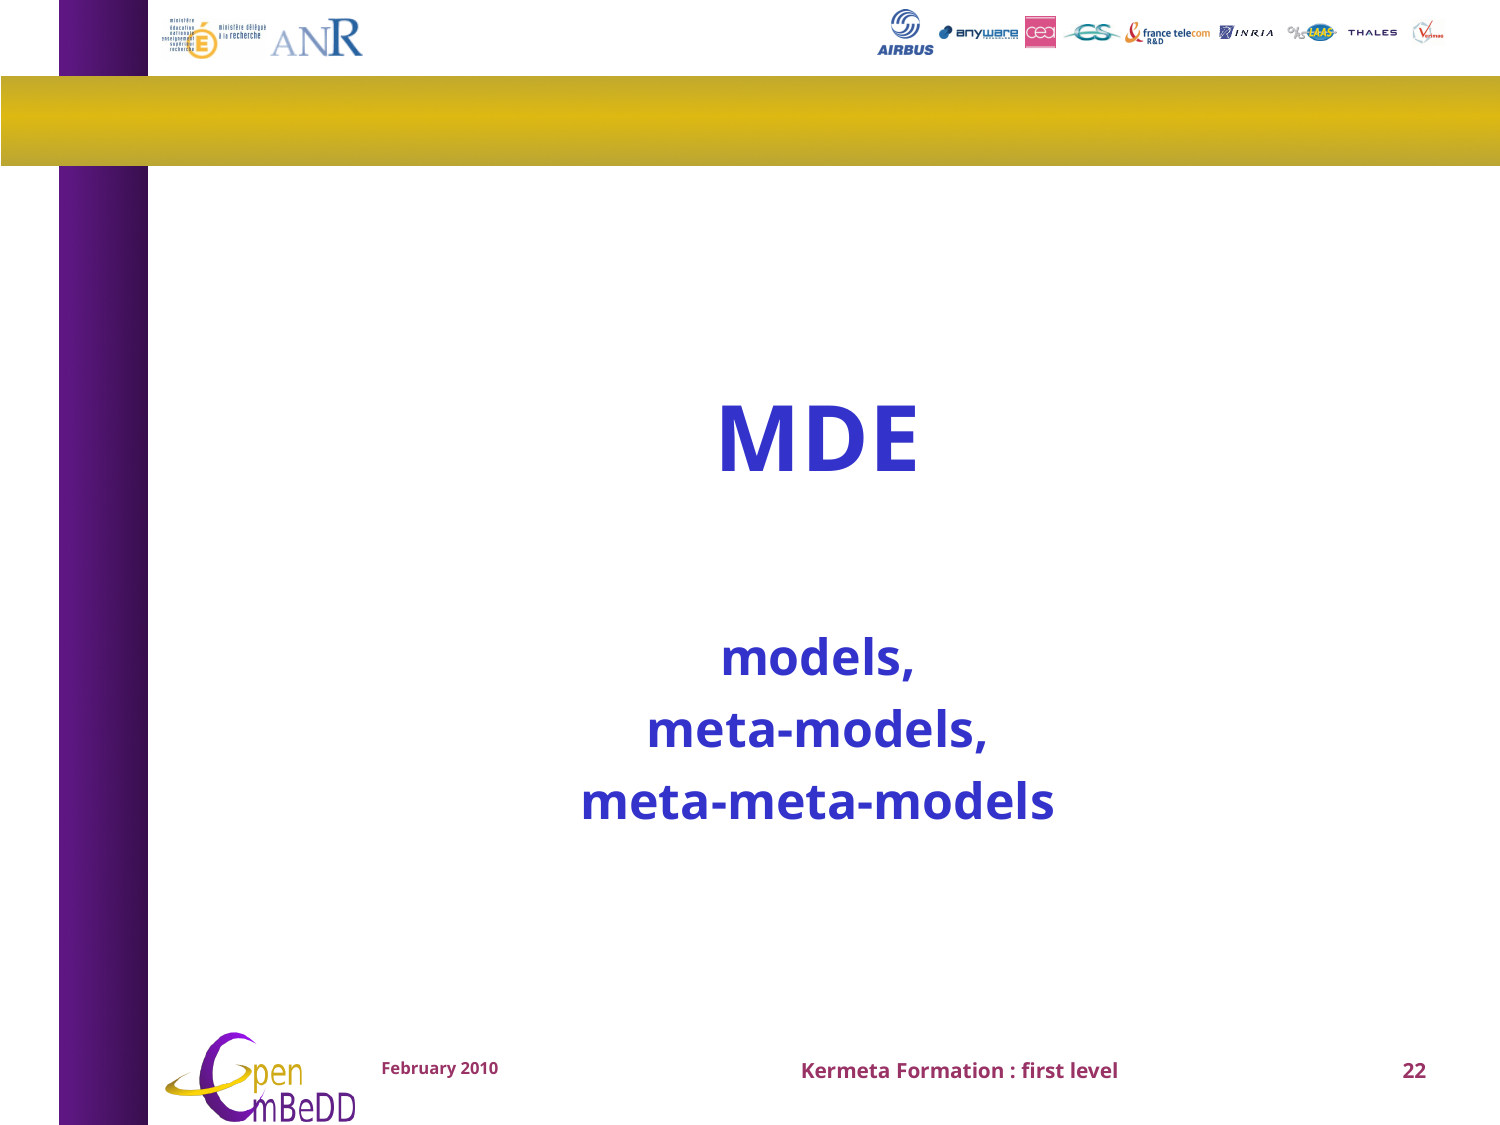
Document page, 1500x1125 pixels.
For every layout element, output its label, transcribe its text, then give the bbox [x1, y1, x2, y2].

text_box Kermeta Formation : first level [531, 1049, 1387, 1101]
text_box [1387, 1049, 1482, 1101]
subtitle MDE models, meta-models, meta-meta-models [147, 377, 1488, 833]
text_box February 2010 [366, 1049, 531, 1101]
